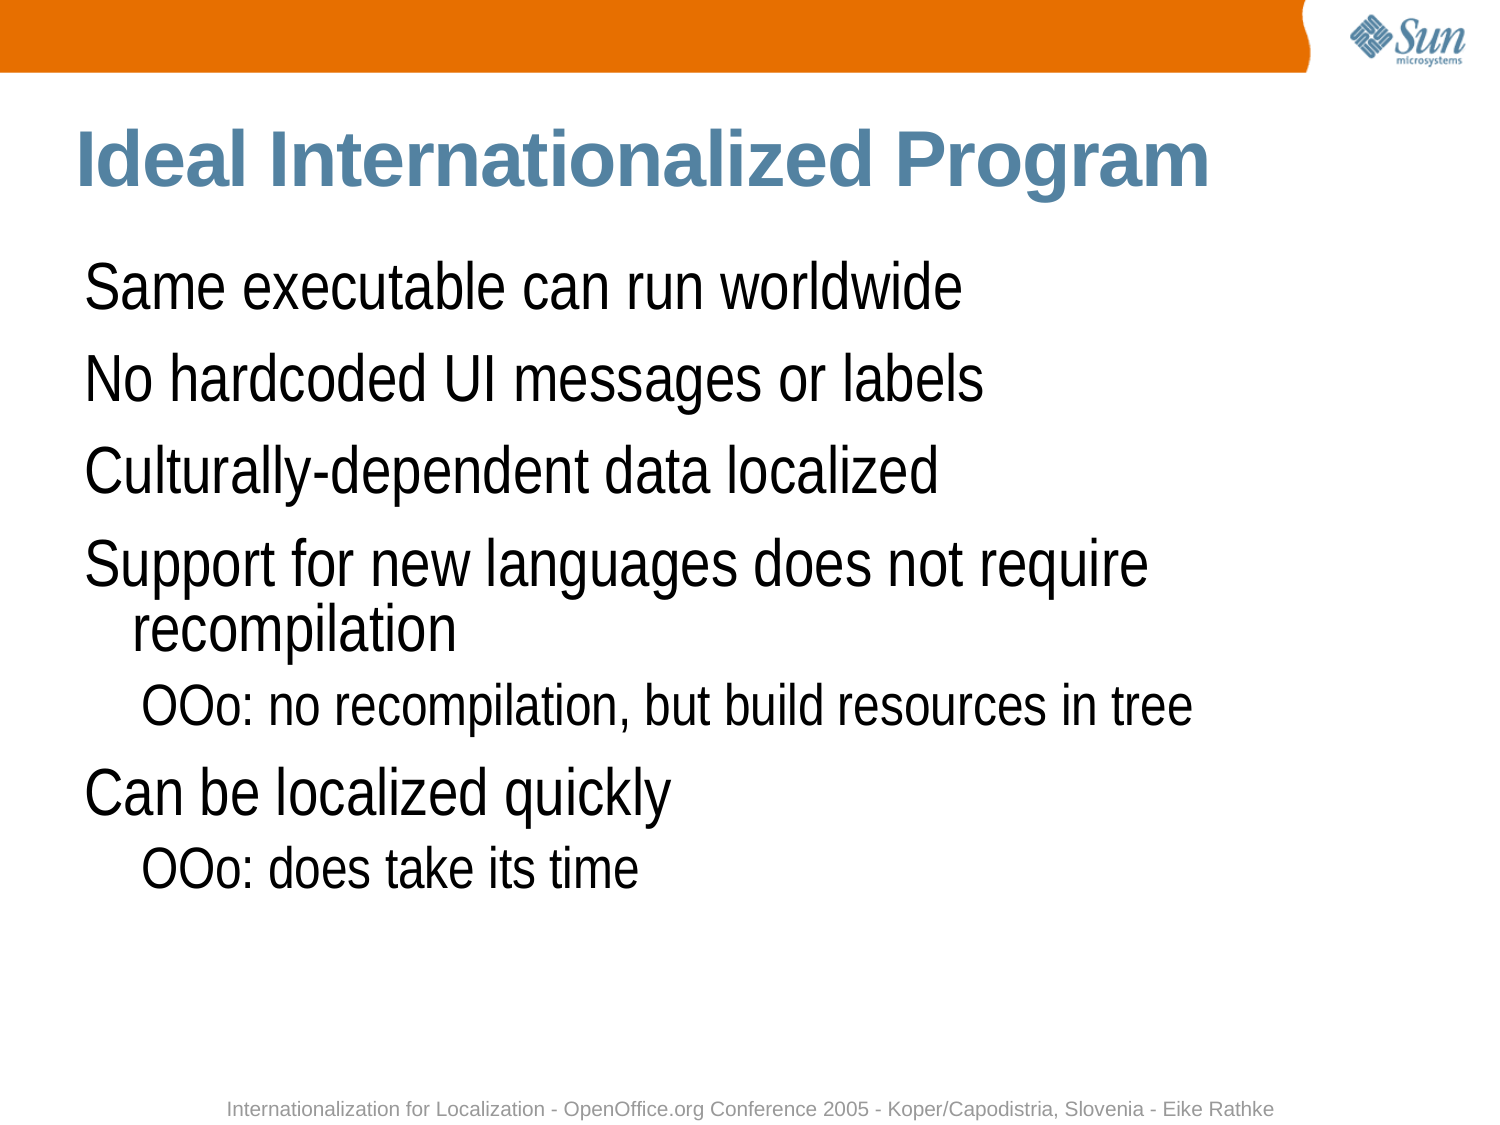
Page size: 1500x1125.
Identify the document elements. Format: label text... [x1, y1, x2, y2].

picture [0, 0, 1500, 75]
list Same executable can run worldwide No hardcoded UI messages or labels Culturally-dependent data localized Support for new languages does not require recompilation OOo: no recompilation, but build resources in tree Can be localized quickly OOo: does take its time [64, 257, 1402, 1017]
title Ideal Internationalized Program [75, 122, 1438, 228]
